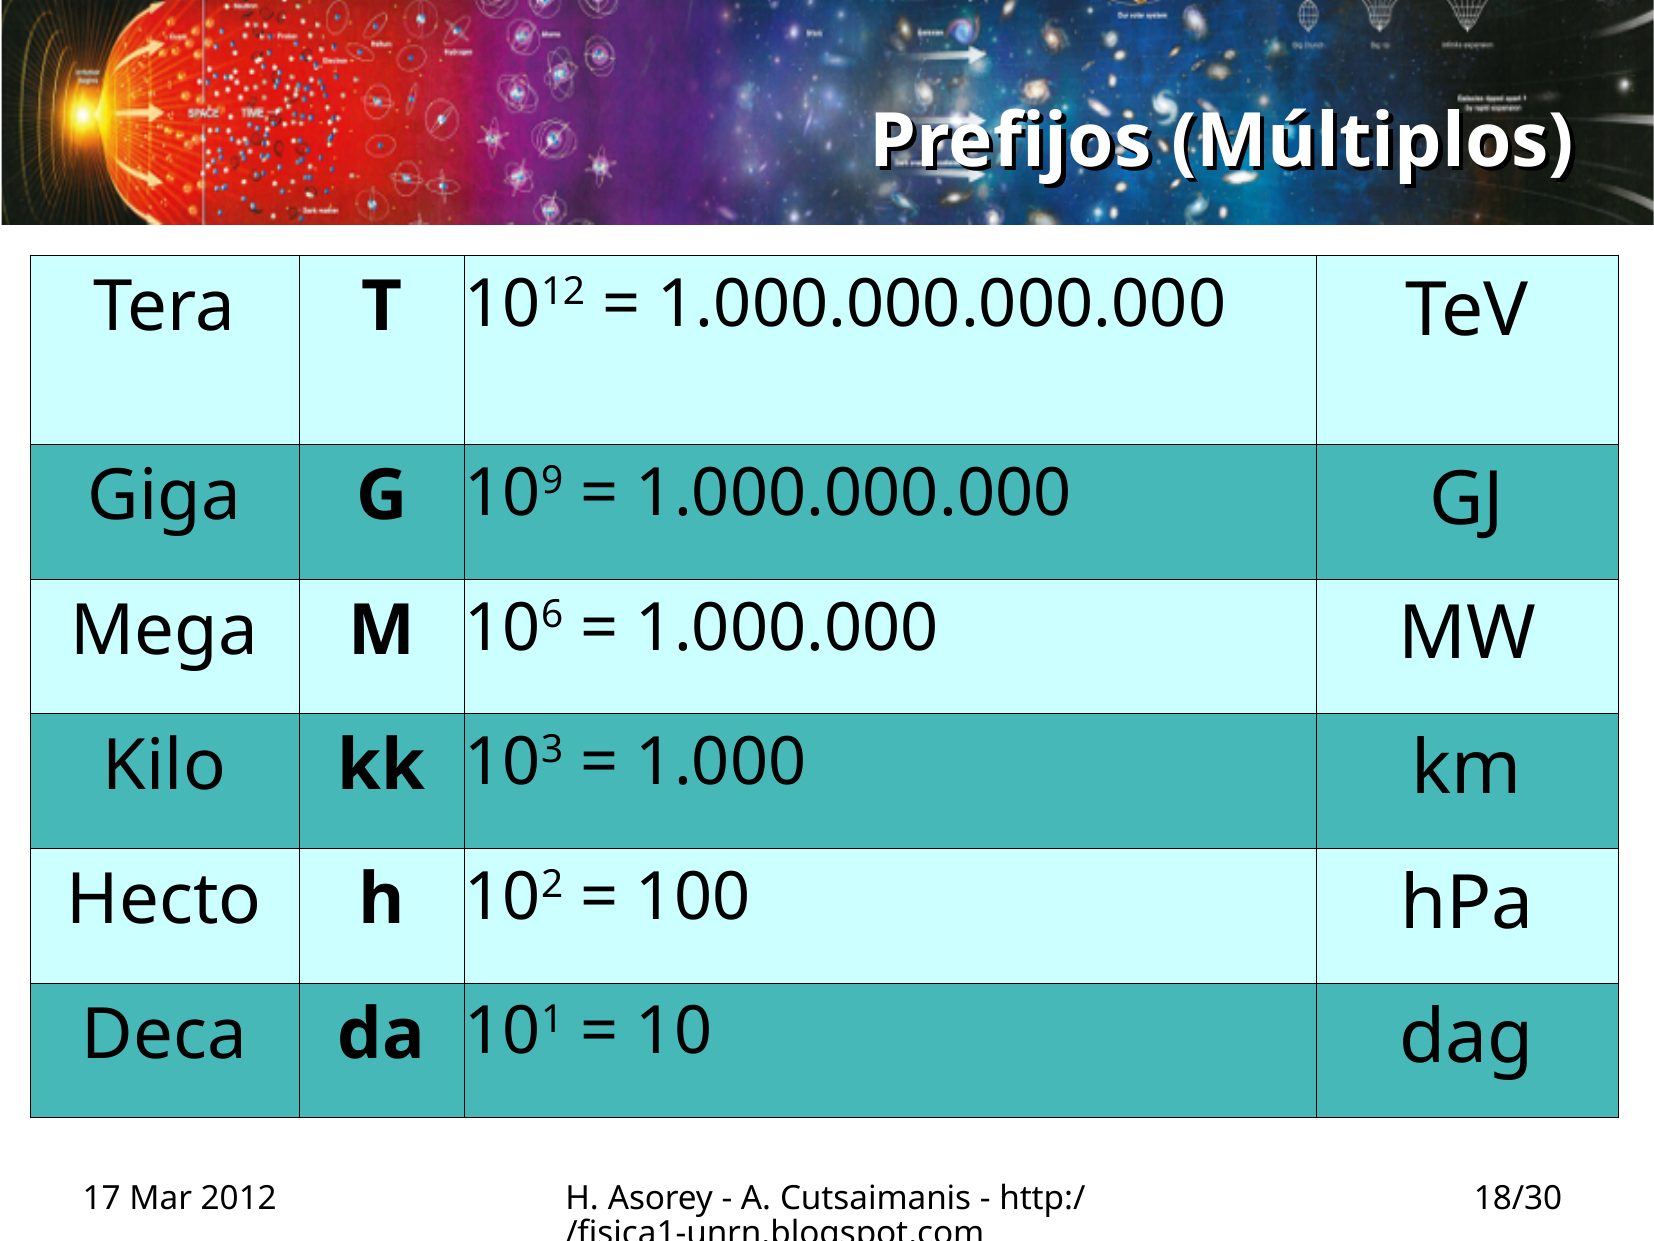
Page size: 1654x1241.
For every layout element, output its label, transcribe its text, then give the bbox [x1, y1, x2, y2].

table_cell M [300, 580, 464, 713]
table_header Tera [31, 256, 299, 444]
table_cell G [300, 445, 464, 579]
table_cell Deca [31, 984, 299, 1117]
table_cell hPa [1317, 849, 1618, 983]
table_header T [300, 256, 464, 444]
table_cell Mega [31, 580, 299, 713]
table_cell Giga [31, 445, 299, 579]
table_cell MW [1317, 580, 1618, 713]
table_cell GJ [1317, 445, 1618, 579]
table_cell 109 = 1.000.000.000 [465, 445, 1316, 579]
table_header 1012 = 1.000.000.000.000 [465, 256, 1316, 444]
table_cell 106 = 1.000.000 [465, 580, 1316, 713]
table_cell 103 = 1.000 [465, 714, 1316, 848]
table_cell 102 = 100 [465, 849, 1316, 983]
table_cell Hecto [31, 849, 299, 983]
title Prefijos (Múltiplos) [86, 49, 1576, 226]
table_cell km [1317, 714, 1618, 848]
table_cell h [300, 849, 464, 983]
table_cell kk [300, 714, 464, 848]
table_header TeV [1317, 256, 1618, 444]
picture [1, 0, 1654, 225]
table_cell da [300, 984, 464, 1117]
table_cell Kilo [31, 714, 299, 848]
table_cell dag [1317, 984, 1618, 1117]
table_cell 101 = 10 [465, 984, 1316, 1117]
